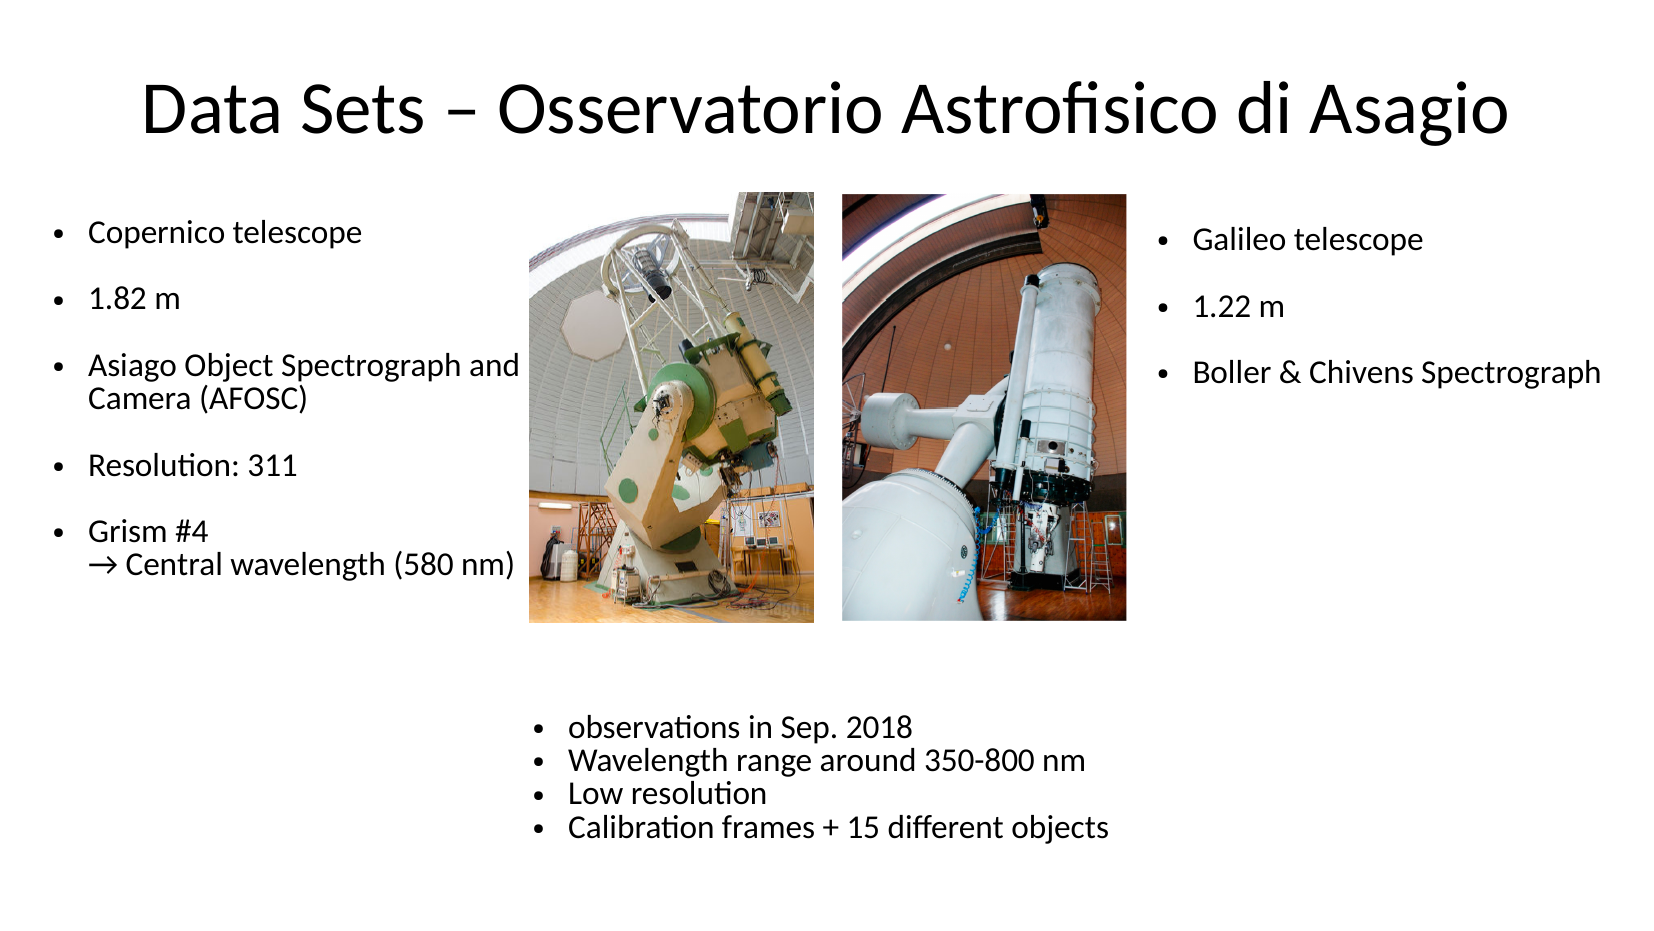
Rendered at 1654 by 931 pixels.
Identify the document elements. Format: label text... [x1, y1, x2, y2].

text_box observations in Sep. 2018 Wavelength range around 350-800 nm Low resolution Calibration frames + 15 different objects [532, 645, 1126, 915]
picture [526, 192, 817, 625]
picture [840, 192, 1127, 626]
text_box Galileo telescope 1.22 m Boller & Chivens Spectrograph [1157, 207, 1615, 477]
subtitle Copernico telescope 1.82 m Asiago Object Spectrograph and Camera (AFOSC) Resolution: 311 Grism #4 → Central wavelength (580 nm) [52, 201, 526, 601]
title Data Sets – Osservatorio Astrofisico di Asagio [82, 37, 1571, 193]
